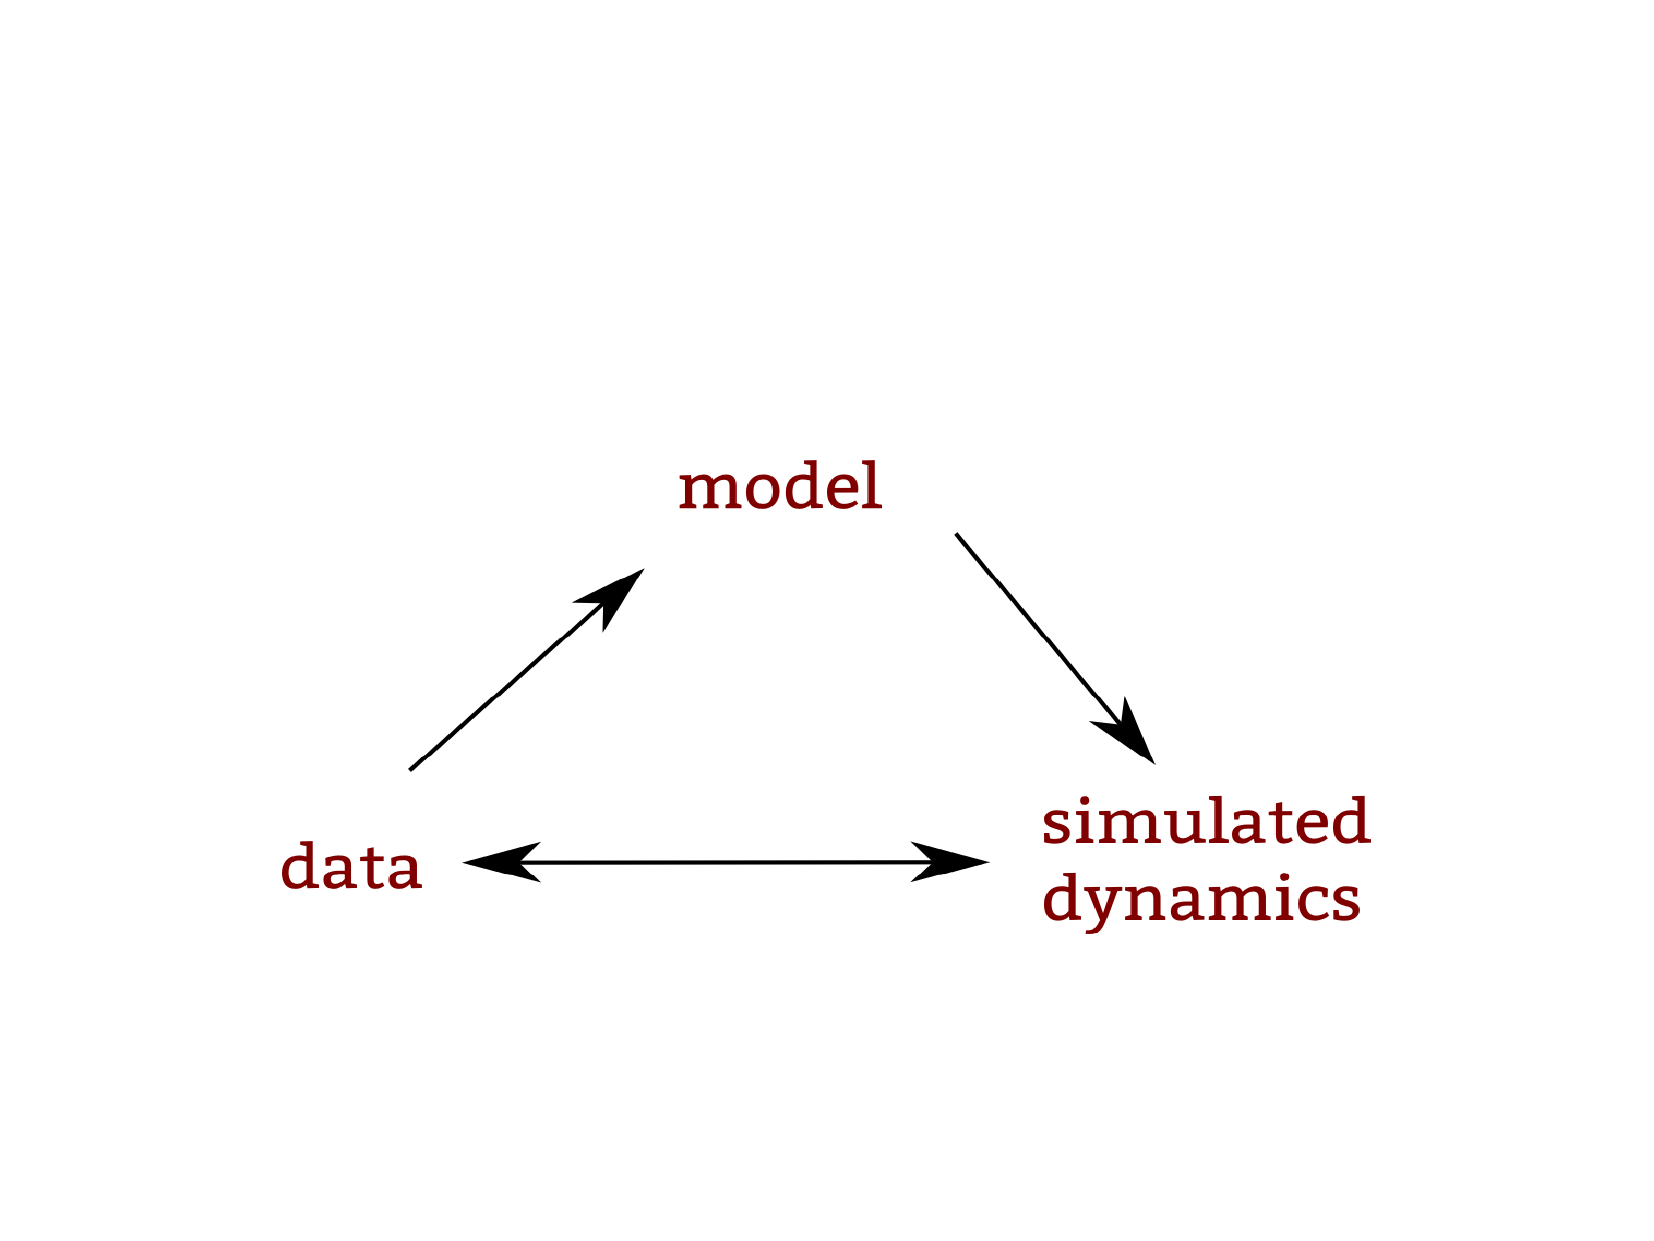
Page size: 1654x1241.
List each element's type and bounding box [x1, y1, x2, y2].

picture [282, 460, 1371, 934]
